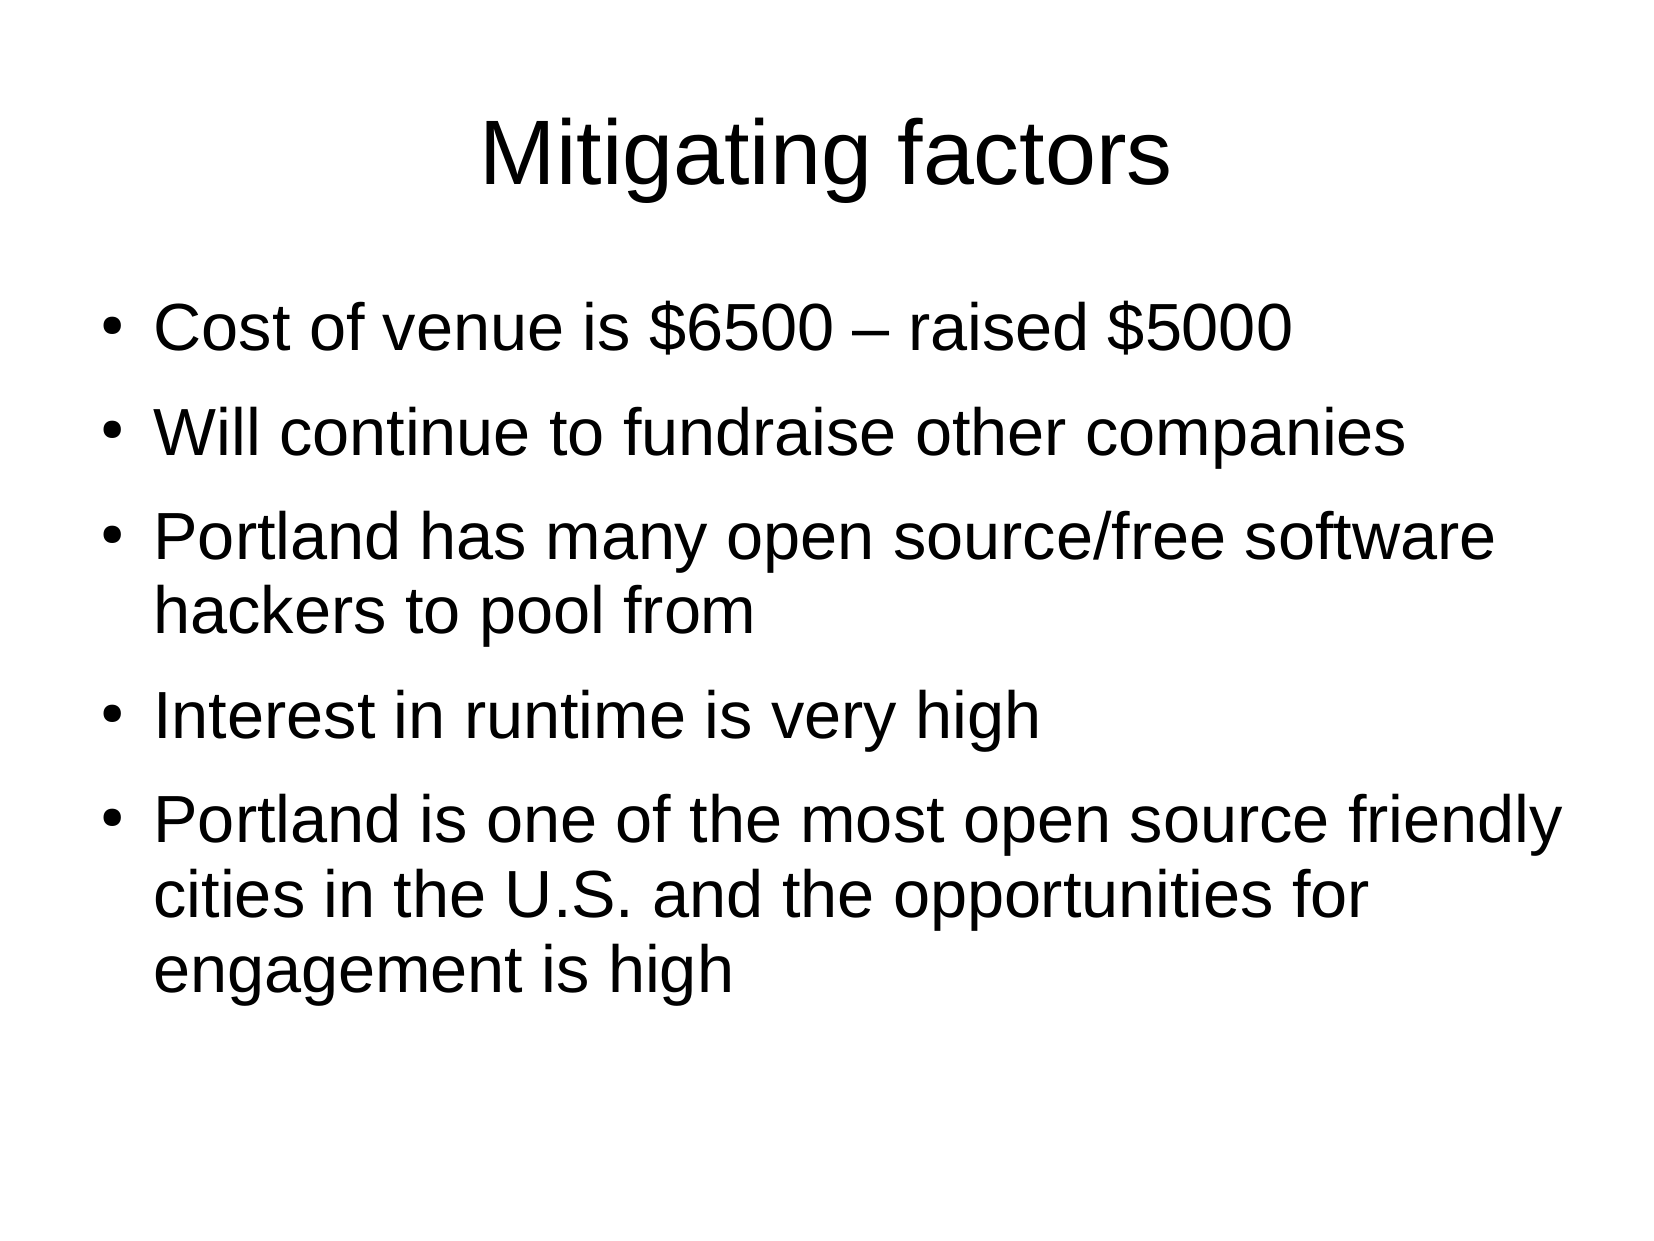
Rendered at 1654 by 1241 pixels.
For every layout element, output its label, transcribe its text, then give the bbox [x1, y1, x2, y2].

list Cost of venue is $6500 – raised $5000 Will continue to fundraise other companies Portland has many open source/free software hackers to pool from Interest in runtime is very high Portland is one of the most open source friendly cities in the U.S. and the opportunities for engagement is high [82, 290, 1571, 1010]
title Mitigating factors [82, 49, 1571, 257]
